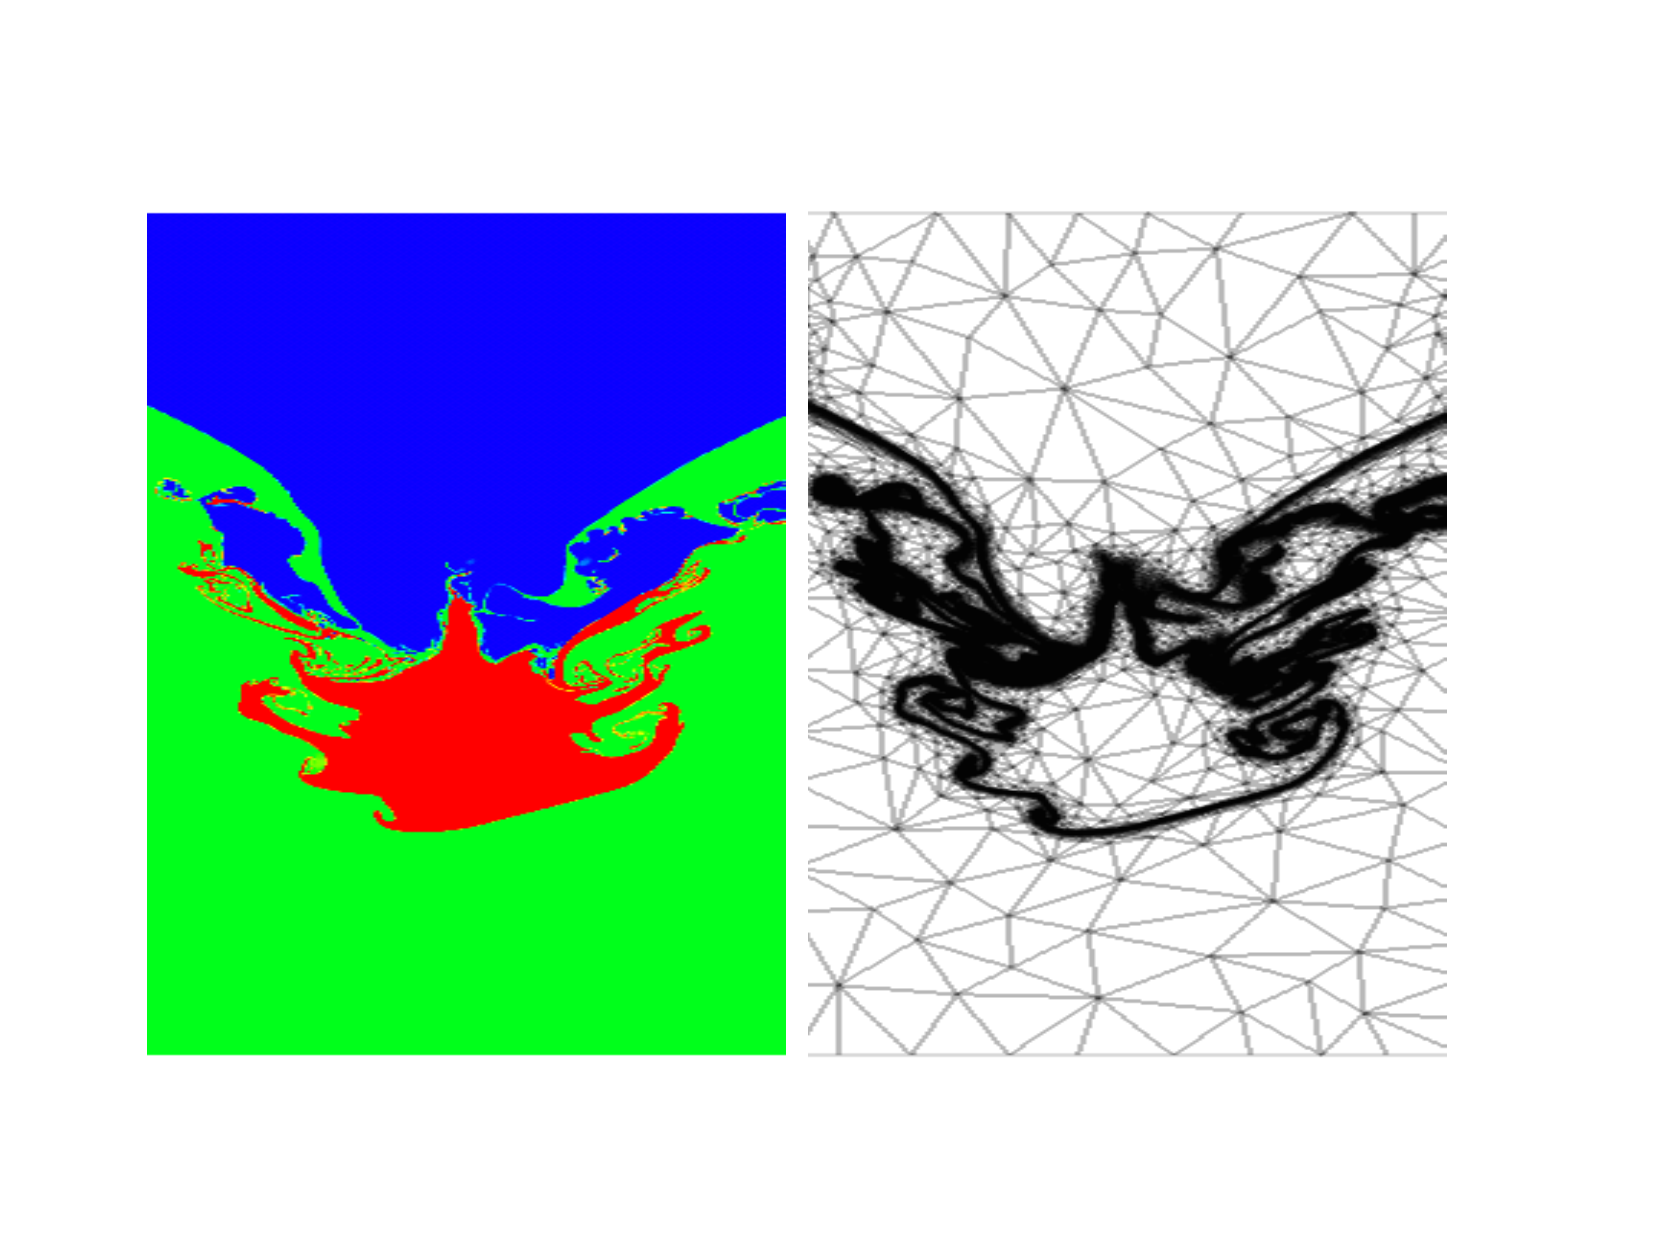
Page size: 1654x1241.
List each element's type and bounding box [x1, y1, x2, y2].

picture [147, 147, 1447, 1123]
